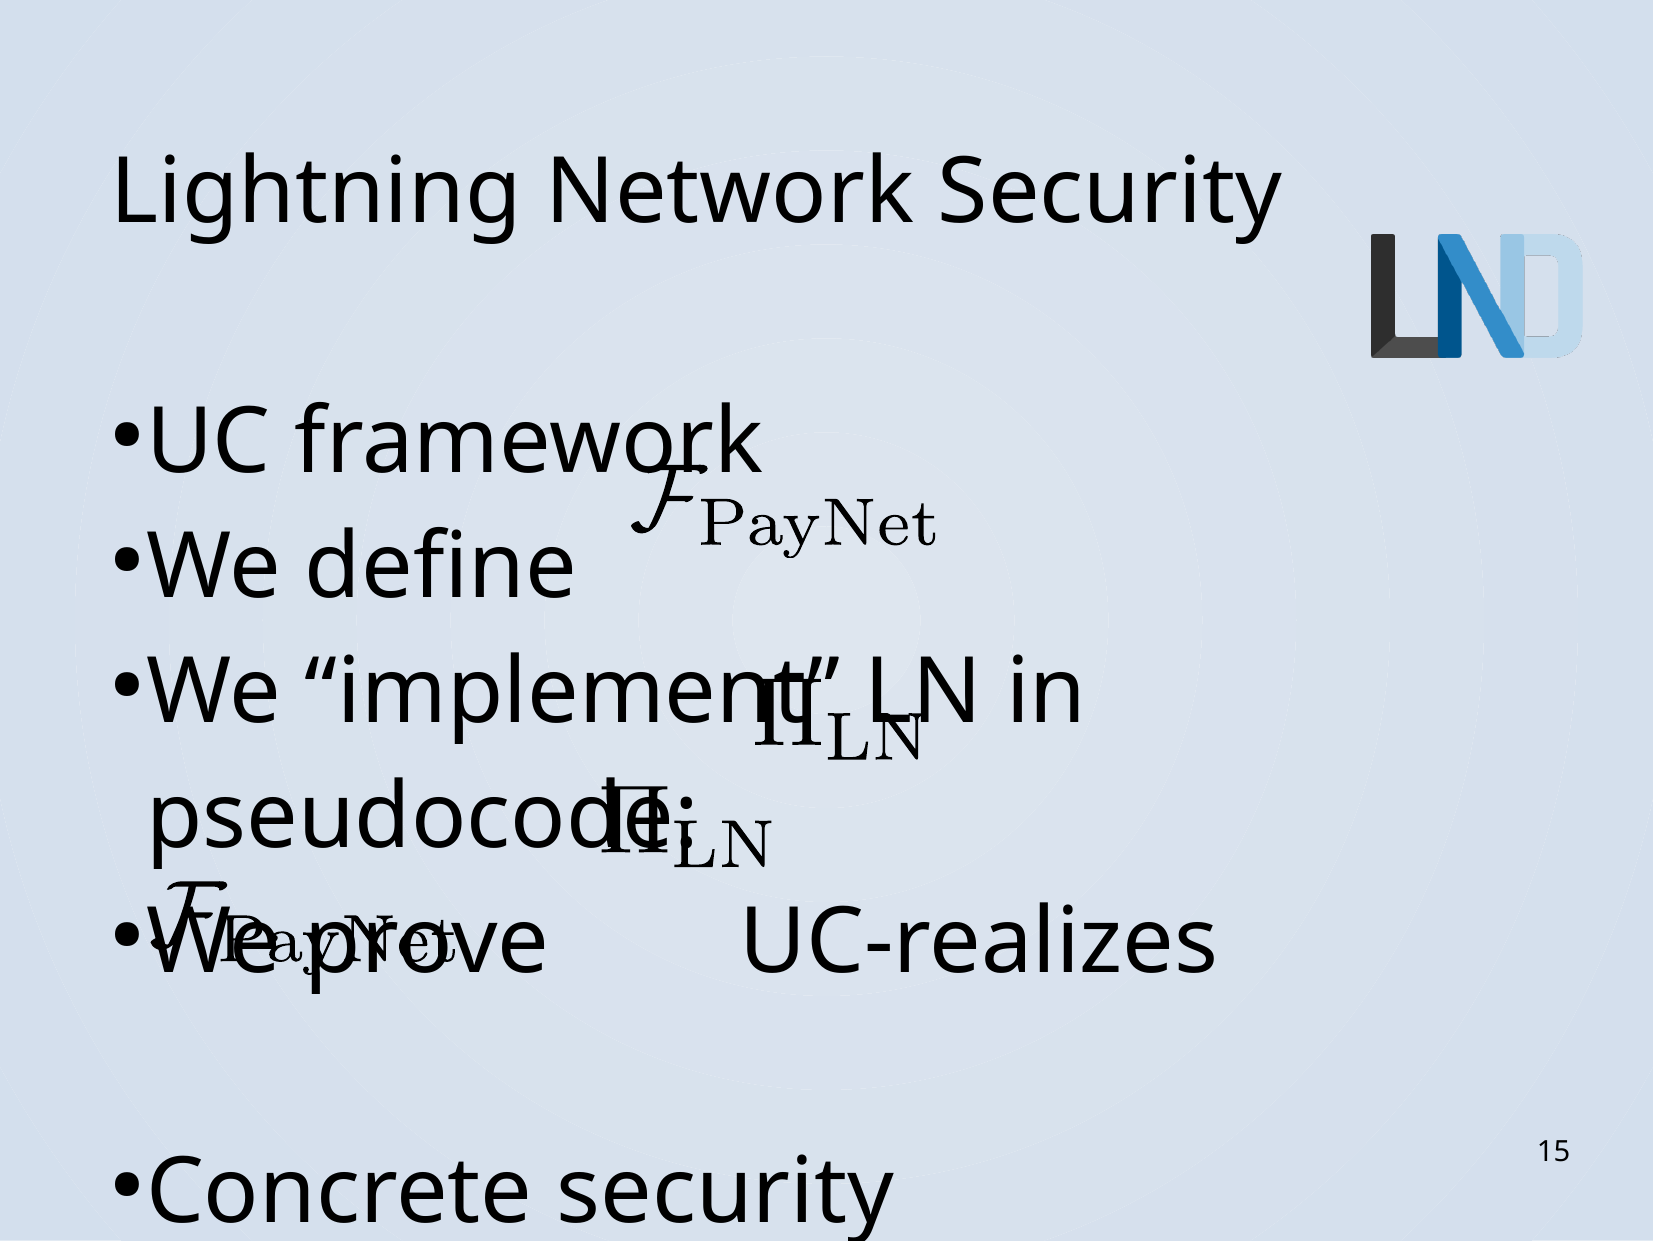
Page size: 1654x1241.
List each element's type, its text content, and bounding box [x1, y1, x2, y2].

picture [598, 786, 776, 868]
picture [751, 678, 929, 760]
text_box Lightning Network Security UC framework We define We “implement” LN in pseudocode: We prove UC-realizes Concrete security [95, 116, 1390, 1095]
picture [148, 881, 460, 975]
picture [629, 464, 940, 558]
picture [1305, 166, 1633, 416]
